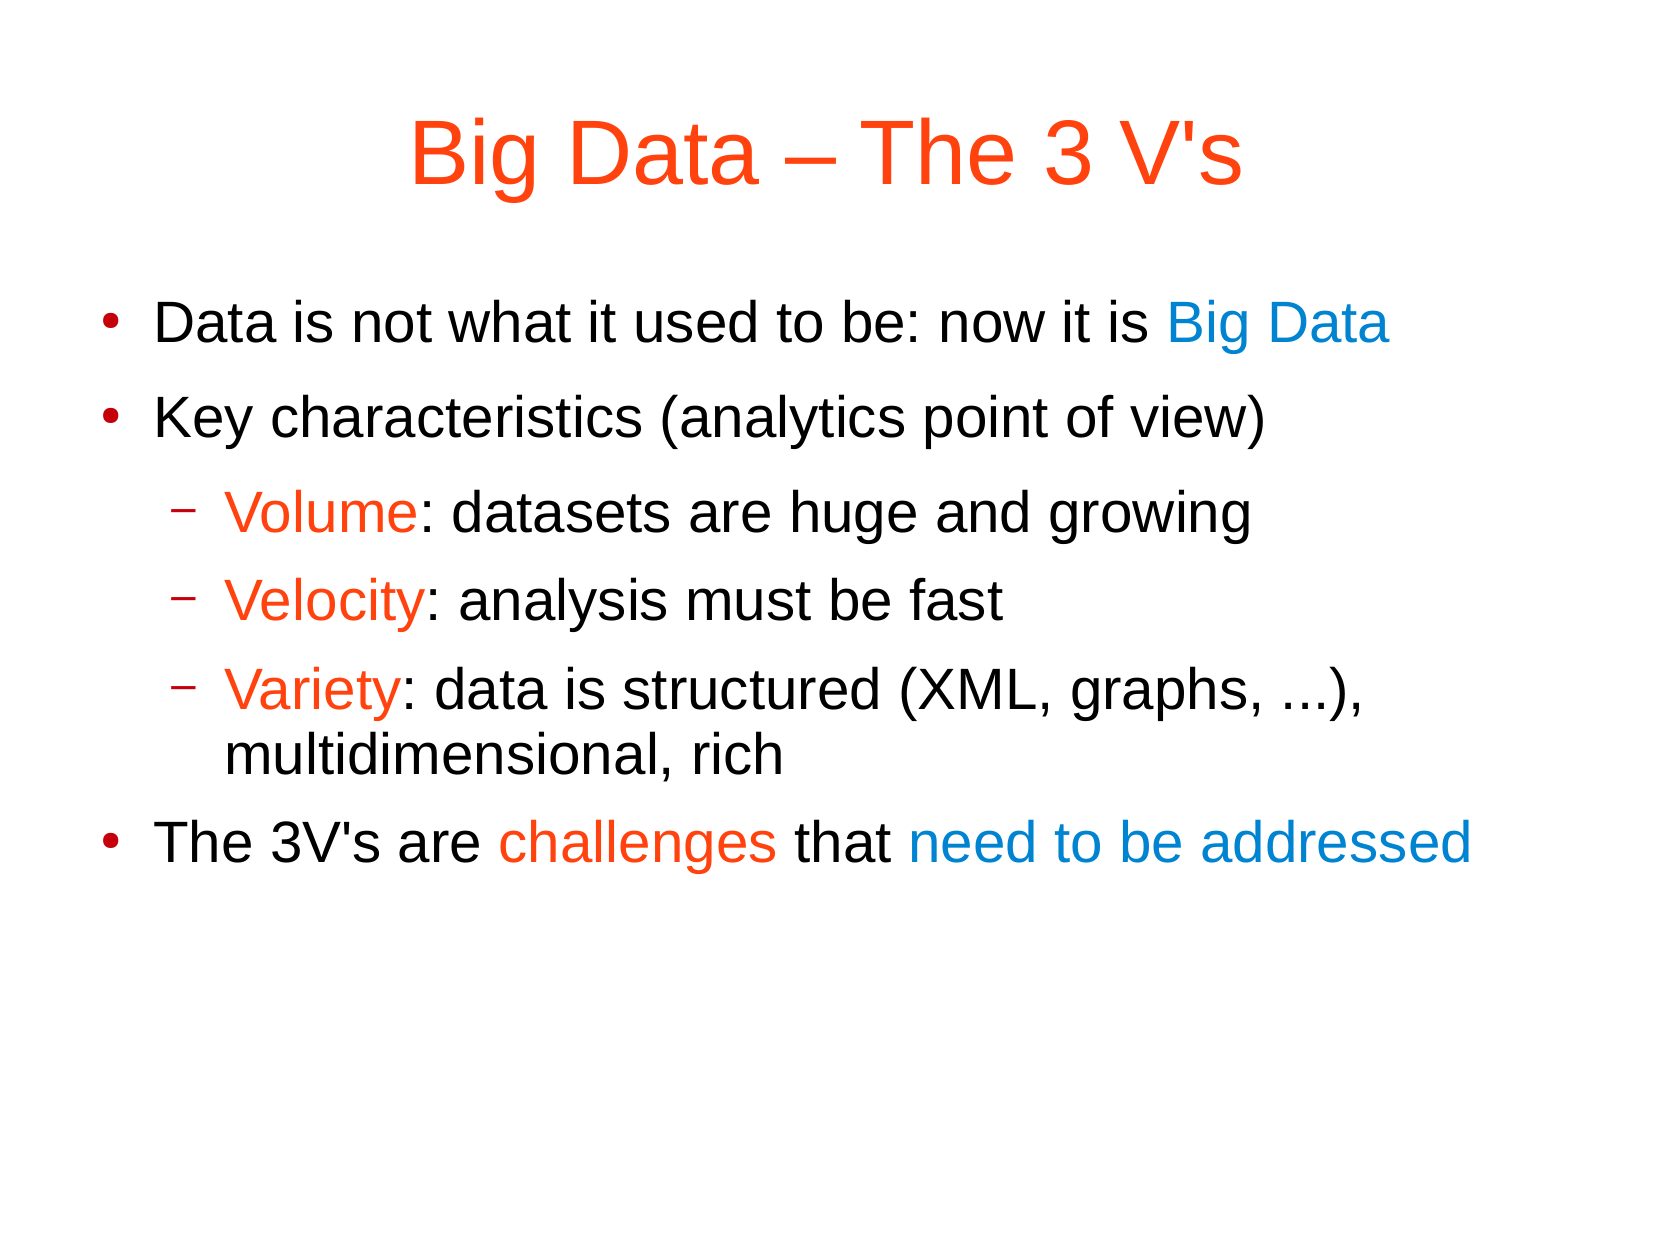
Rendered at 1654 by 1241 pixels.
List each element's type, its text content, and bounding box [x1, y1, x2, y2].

list Data is not what it used to be: now it is Big Data Key characteristics (analytics point of view) Volume: datasets are huge and growing Velocity: analysis must be fast Variety: data is structured (XML, graphs, ...), multidimensional, rich The 3V's are challenges that need to be addressed [82, 290, 1538, 1010]
title Big Data – The 3 V's [82, 49, 1571, 257]
